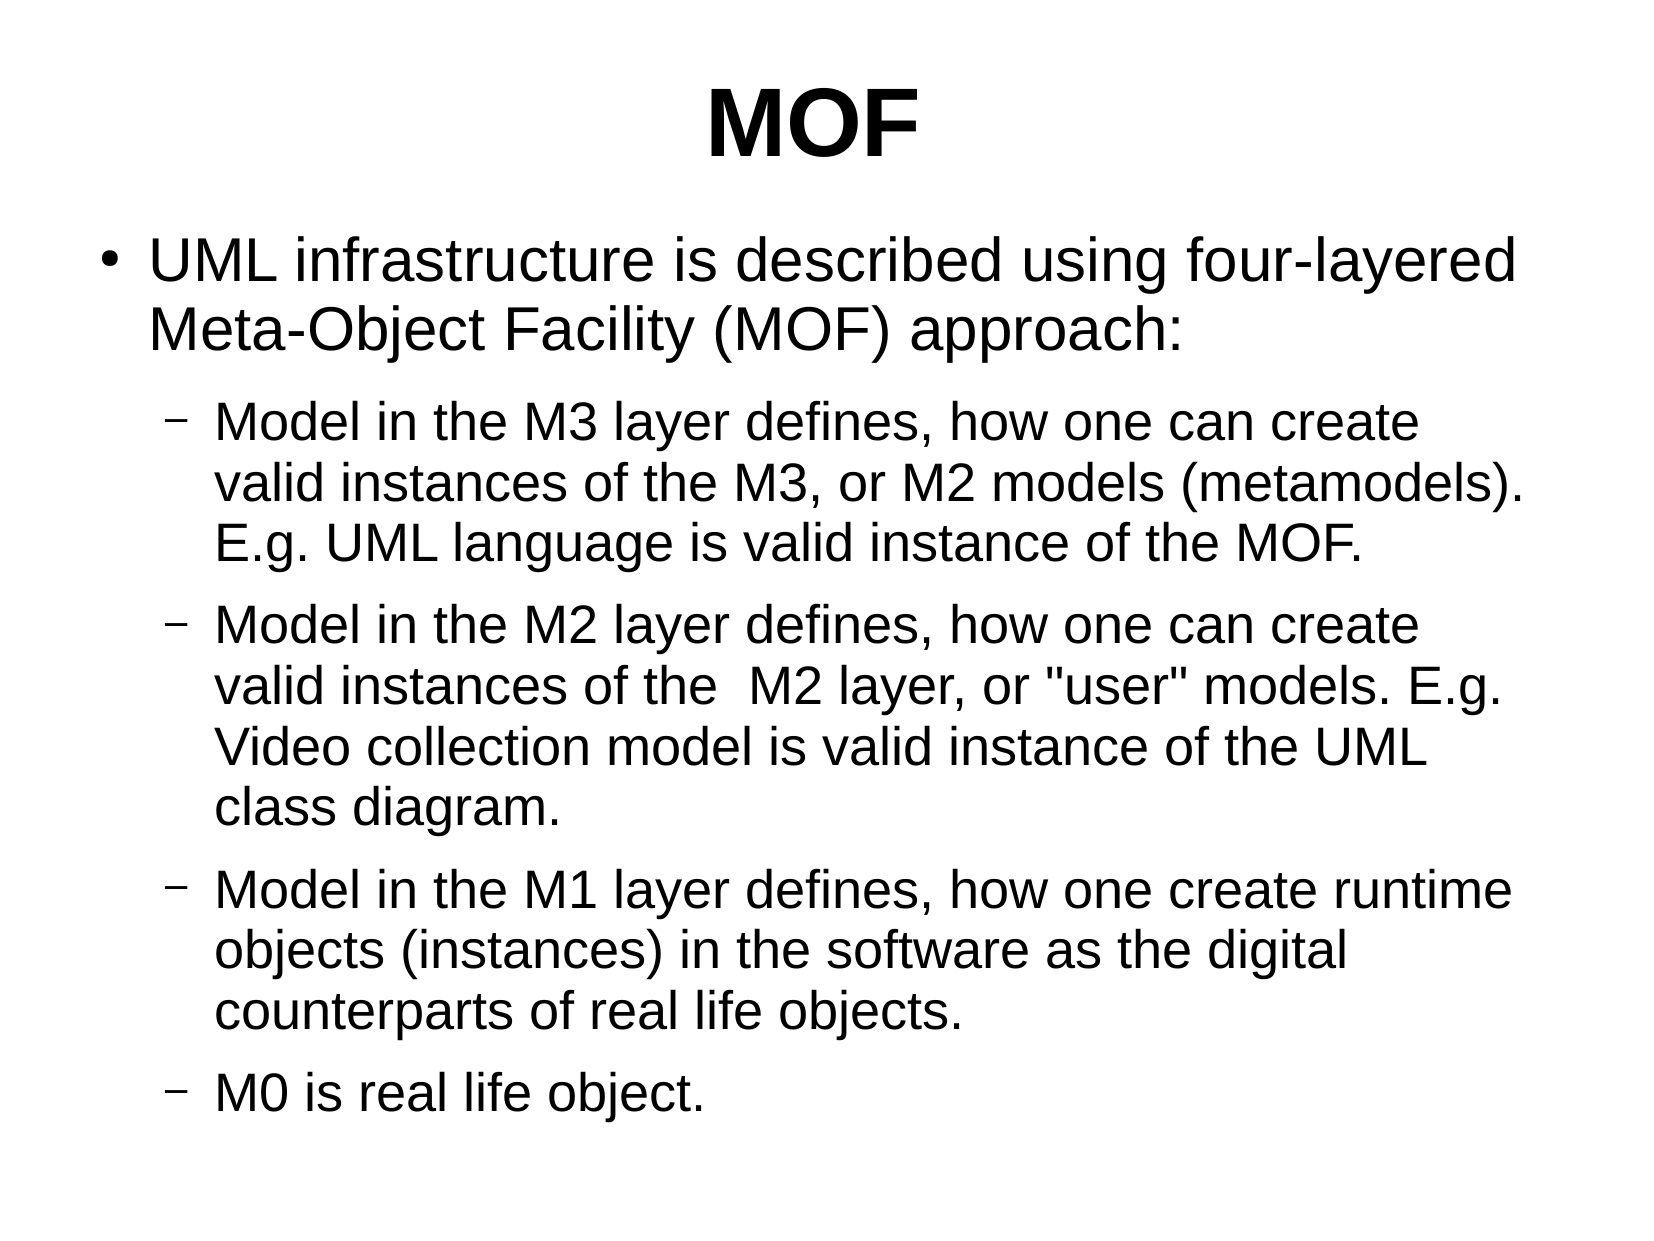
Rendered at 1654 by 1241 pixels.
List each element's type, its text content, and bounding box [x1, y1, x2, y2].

list UML infrastructure is described using four-layered Meta-Object Facility (MOF) approach: Model in the M3 layer defines, how one can create valid instances of the M3, or M2 models (metamodels). E.g. UML language is valid instance of the MOF. Model in the M2 layer defines, how one can create valid instances of the M2 layer, or "user" models. E.g. Video collection model is valid instance of the UML class diagram. Model in the M1 layer defines, how one create runtime objects (instances) in the software as the digital counterparts of real life objects. M0 is real life object. [82, 225, 1538, 1186]
title MOF [82, 49, 1571, 196]
